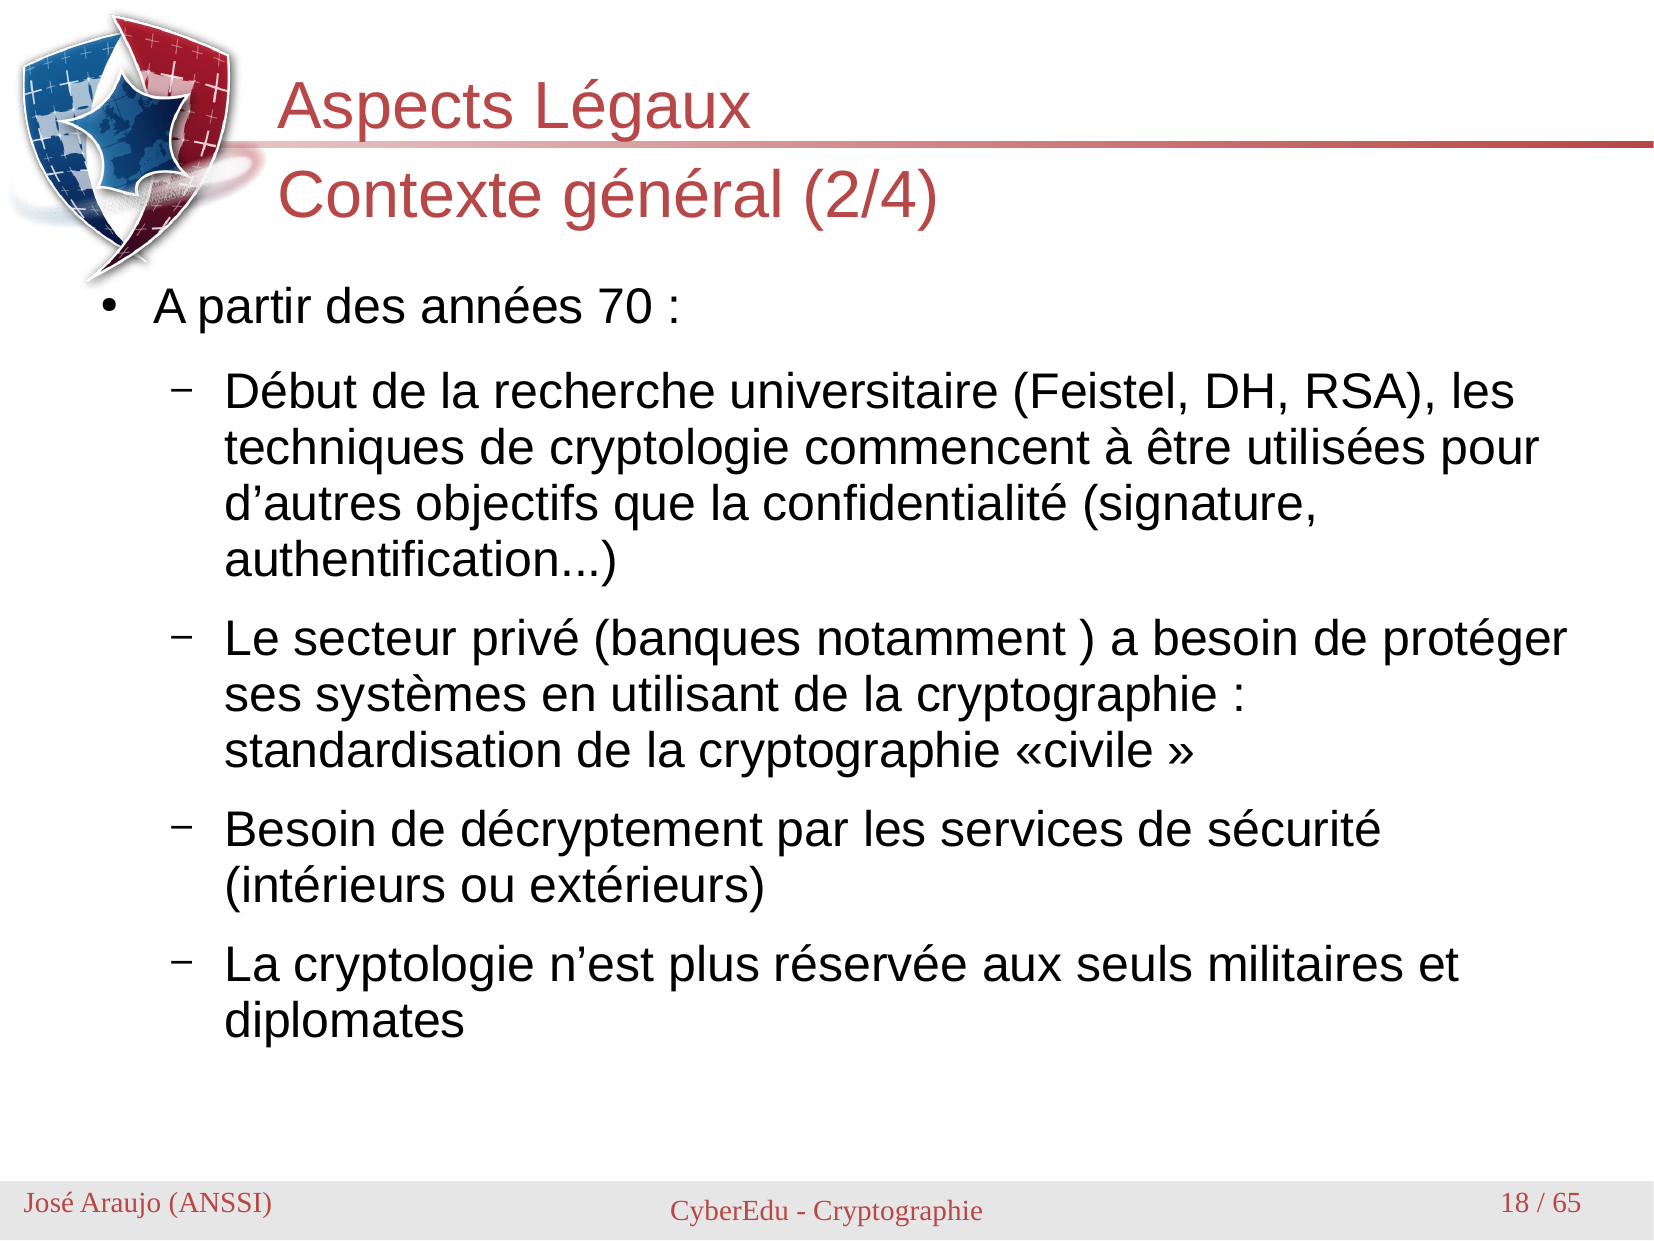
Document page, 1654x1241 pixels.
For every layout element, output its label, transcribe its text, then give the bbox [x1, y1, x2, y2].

list A partir des années 70 : Début de la recherche universitaire (Feistel, DH, RSA), les techniques de cryptologie commencent à être utilisées pour d’autres objectifs que la confidentialité (signature, authentification...) Le secteur privé (banques notamment ) a besoin de protéger ses systèmes en utilisant de la cryptographie : standardisation de la cryptographie «civile » Besoin de décryptement par les services de sécurité (intérieurs ou extérieurs) La cryptologie n’est plus réservée aux seuls militaires et diplomates [82, 278, 1595, 1170]
picture [0, 0, 272, 290]
title Aspects Légaux Contexte général (2/4) [277, 49, 1642, 237]
